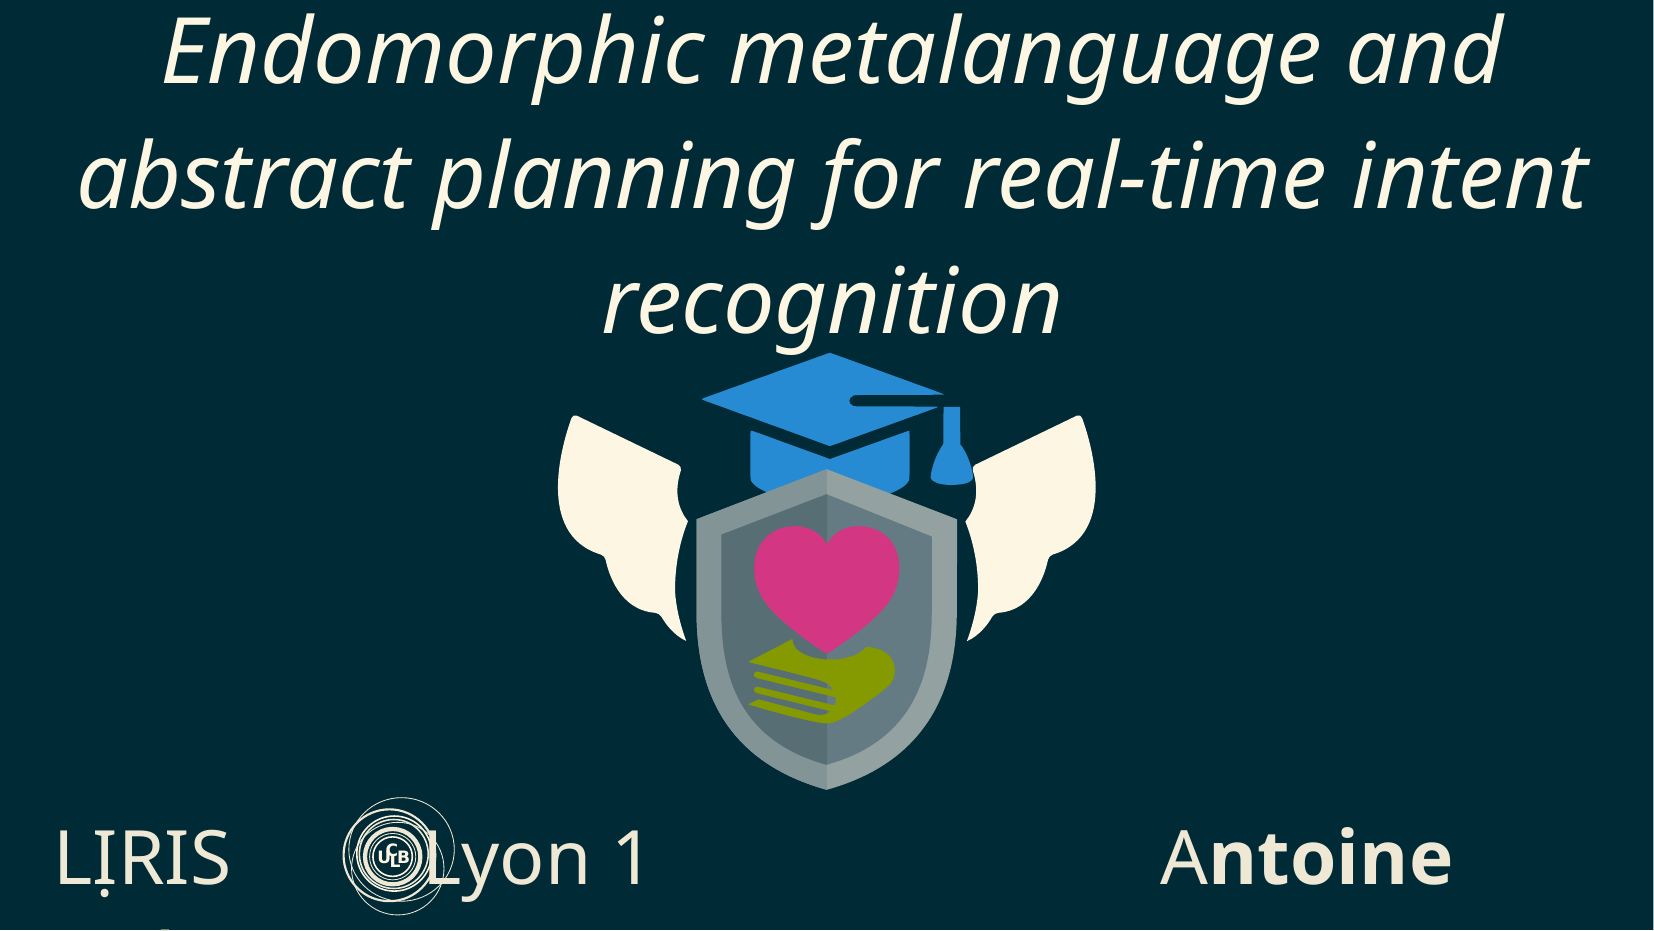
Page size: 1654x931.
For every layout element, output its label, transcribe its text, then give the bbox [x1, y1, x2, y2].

picture [705, 354, 939, 445]
picture [558, 416, 687, 639]
picture [697, 432, 957, 789]
text_box LỊRIS Lyon 1 Antoine Gréa [38, 797, 1630, 909]
title Endomorphic metalanguage and abstract planning for real-time intent recognition [35, 23, 1630, 323]
picture [932, 408, 1095, 639]
